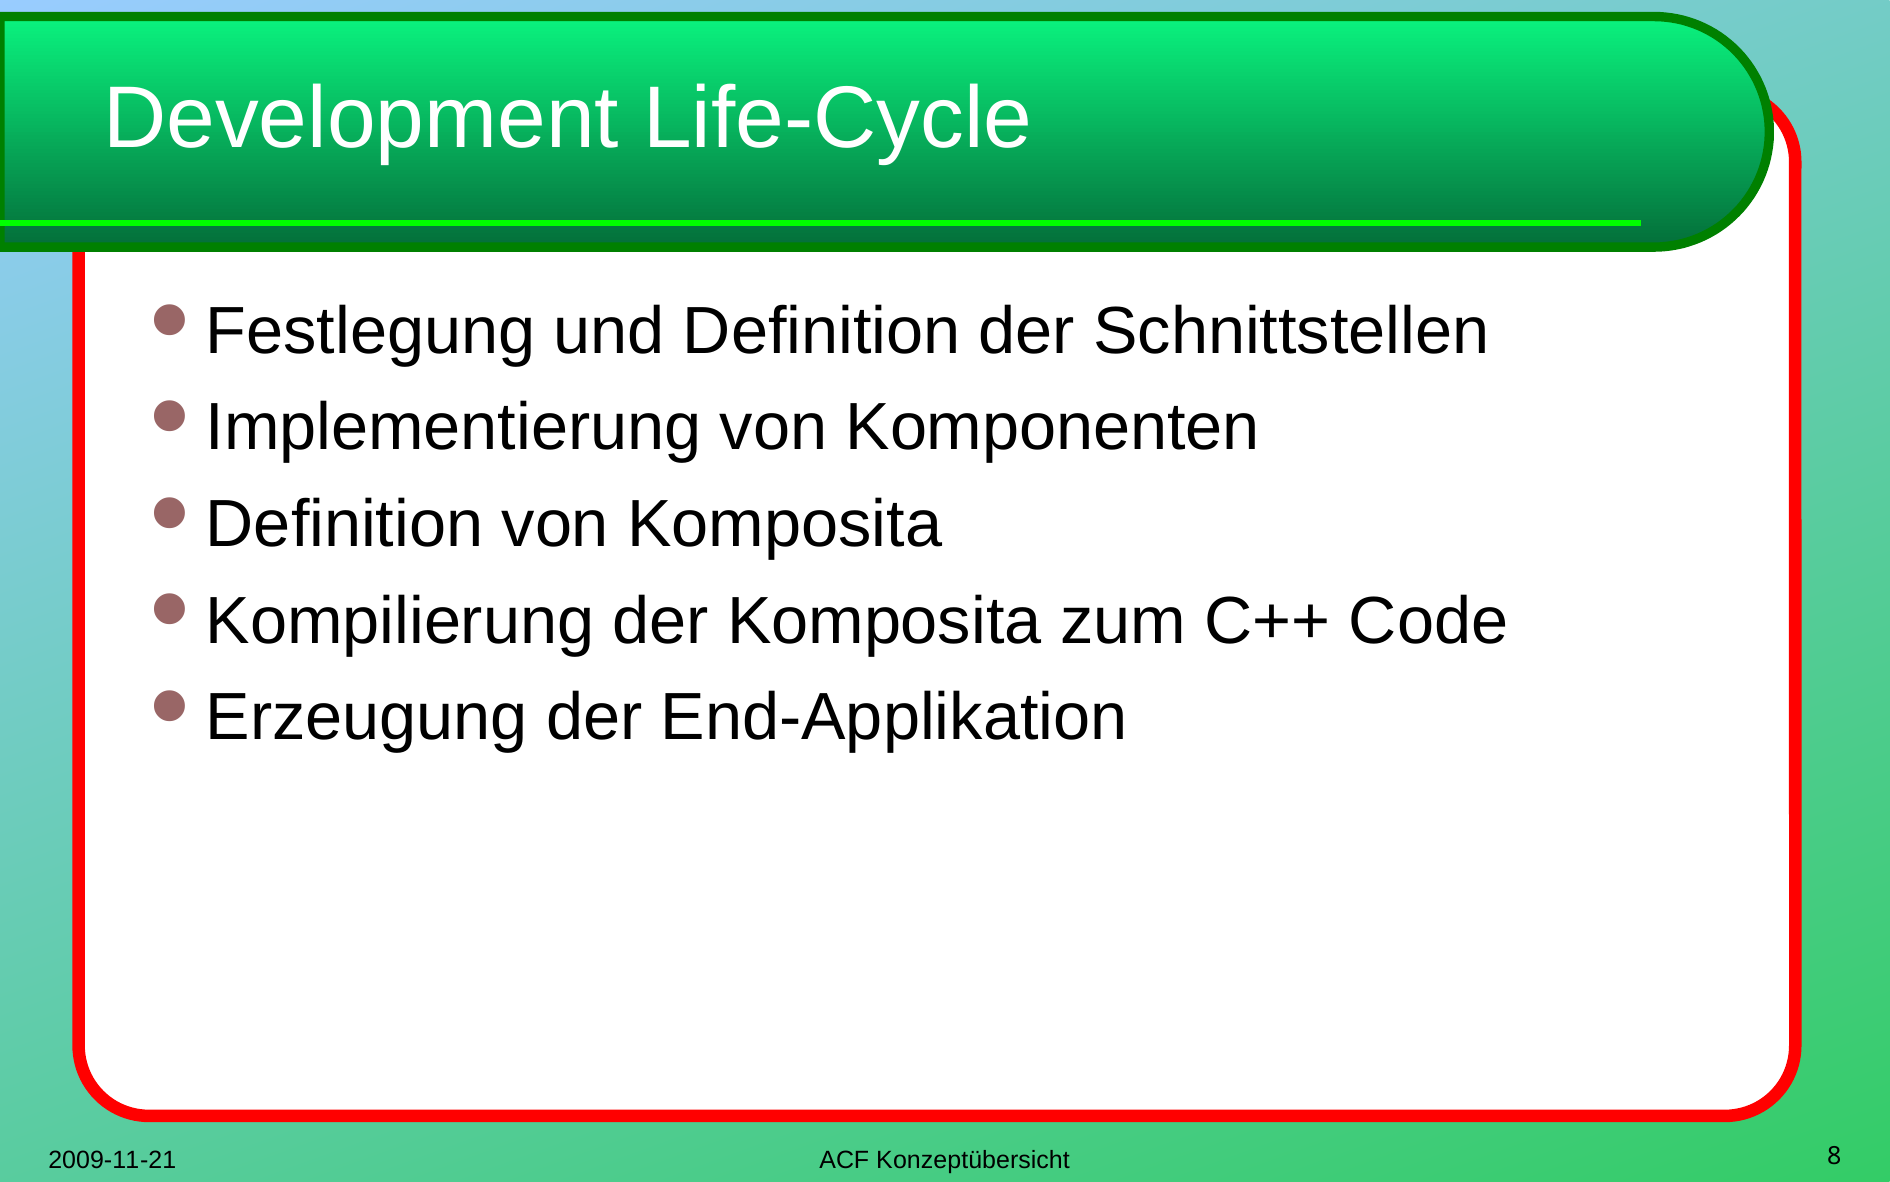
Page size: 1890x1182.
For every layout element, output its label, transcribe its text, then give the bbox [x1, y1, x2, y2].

title Development Life-Cycle [88, 0, 1756, 226]
list Festlegung und Definition der Schnittstellen Implementierung von Komponenten Definition von Komposita Kompilierung der Komposita zum C++ Code Erzeugung der End-Applikation [134, 278, 1764, 1038]
